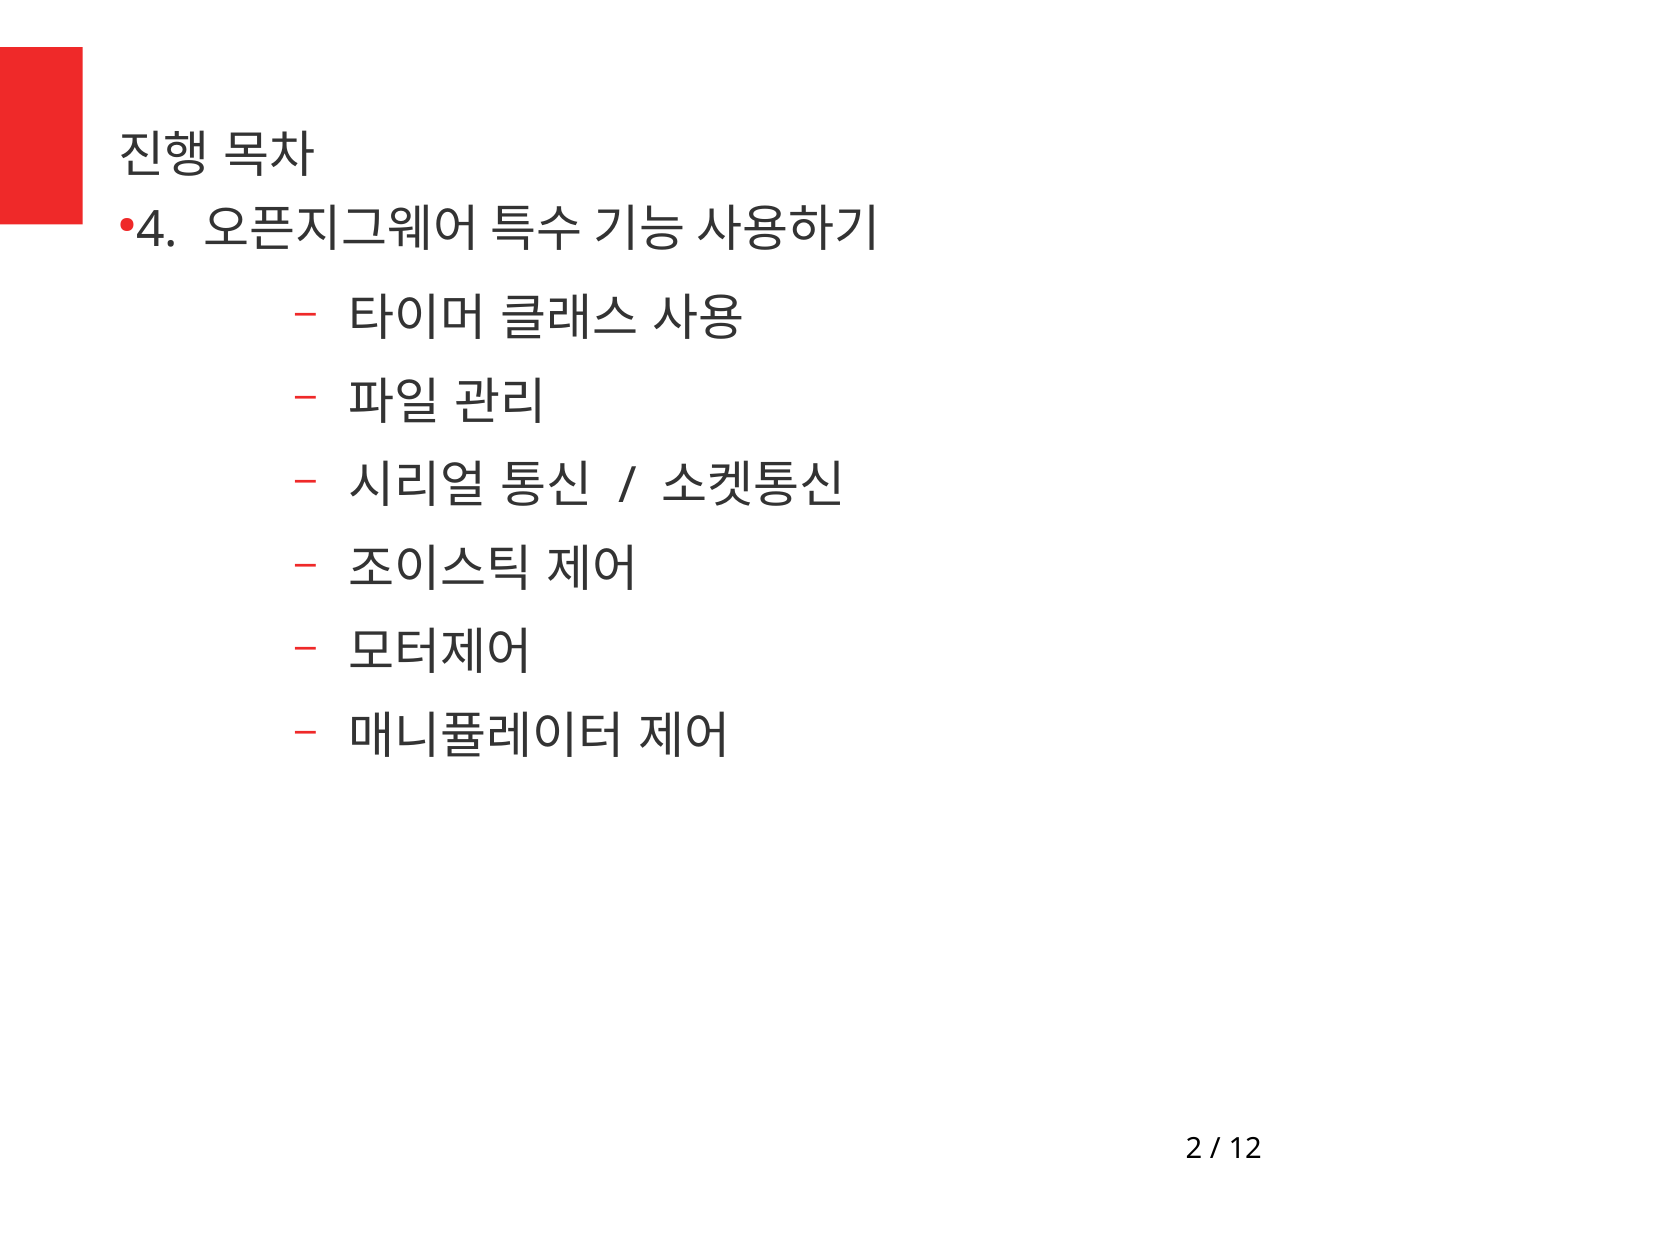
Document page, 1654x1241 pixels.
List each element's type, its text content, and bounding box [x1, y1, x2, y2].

title 진행 목차 [118, 49, 1571, 257]
list 4. 오픈지그웨어 특수 기능 사용하기 타이머 클래스 사용 파일 관리 시리얼 통신 / 소켓통신 조이스틱 제어 모터제어 매니퓰레이터 제어 [118, 196, 1536, 916]
text_box / 12 [1185, 1129, 1571, 1216]
